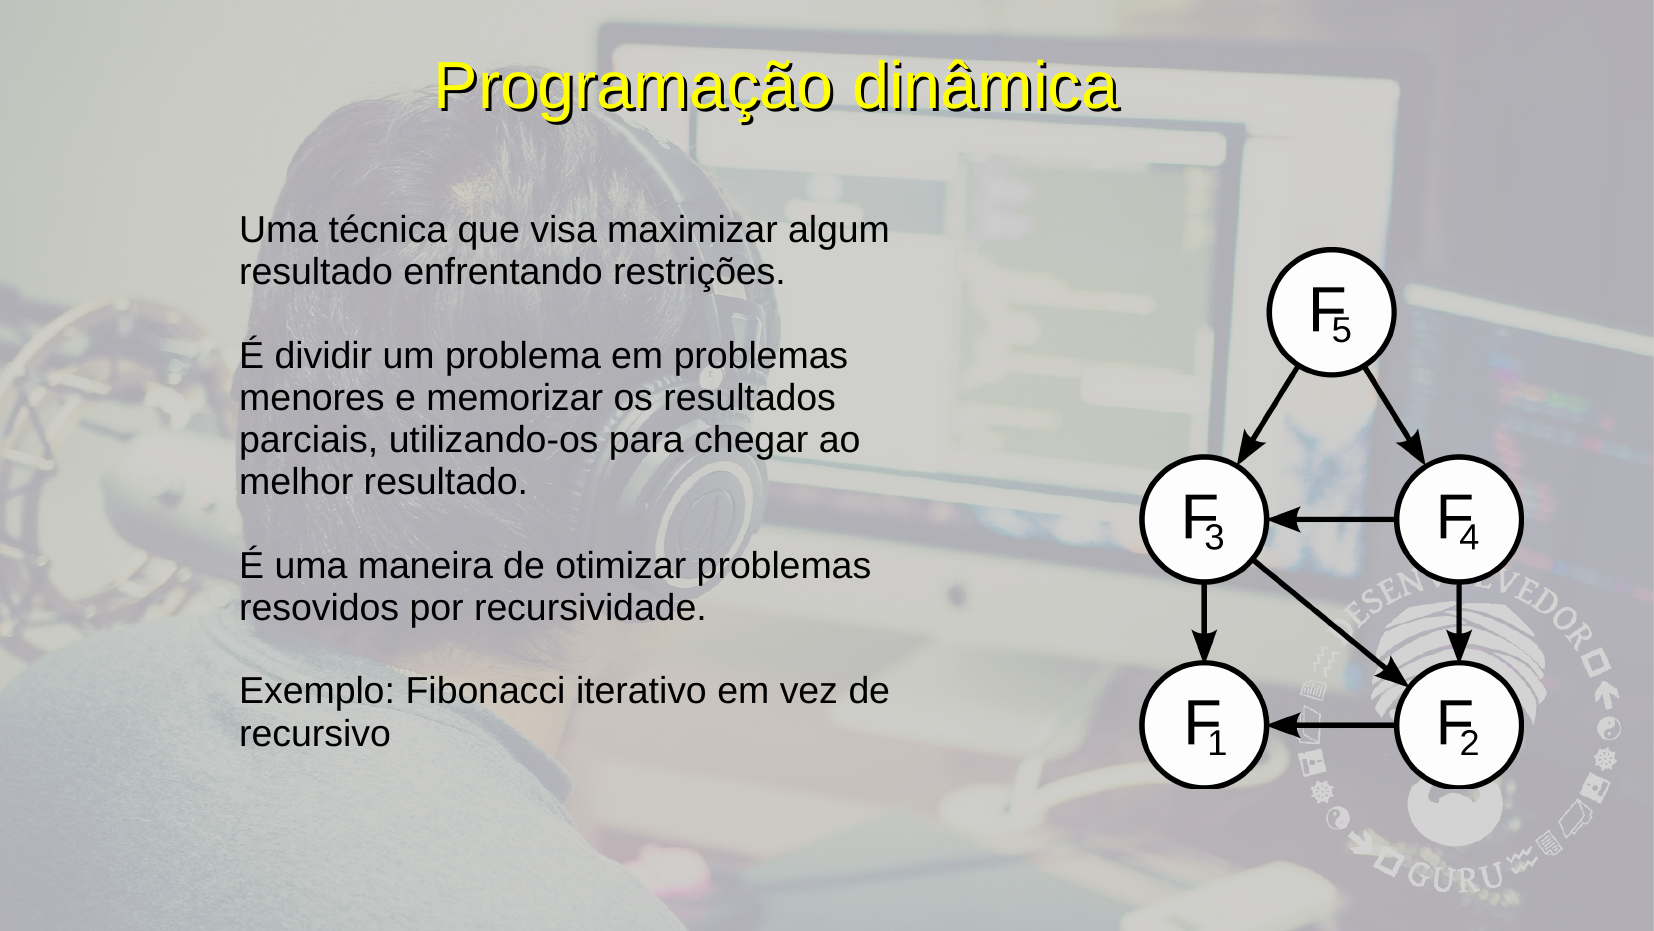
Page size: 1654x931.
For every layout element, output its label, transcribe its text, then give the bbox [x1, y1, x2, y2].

text_box Uma técnica que visa maximizar algum resultado enfrentando restrições. É dividir um problema em problemas menores e memorizar os resultados parciais, utilizando-os para chegar ao melhor resultado. É uma maneira de otimizar problemas resovidos por recursividade. Exemplo: Fibonacci iterativo em vez de recursivo [224, 200, 969, 762]
picture [1132, 247, 1524, 789]
text_box Programação dinâmica [419, 40, 1353, 130]
